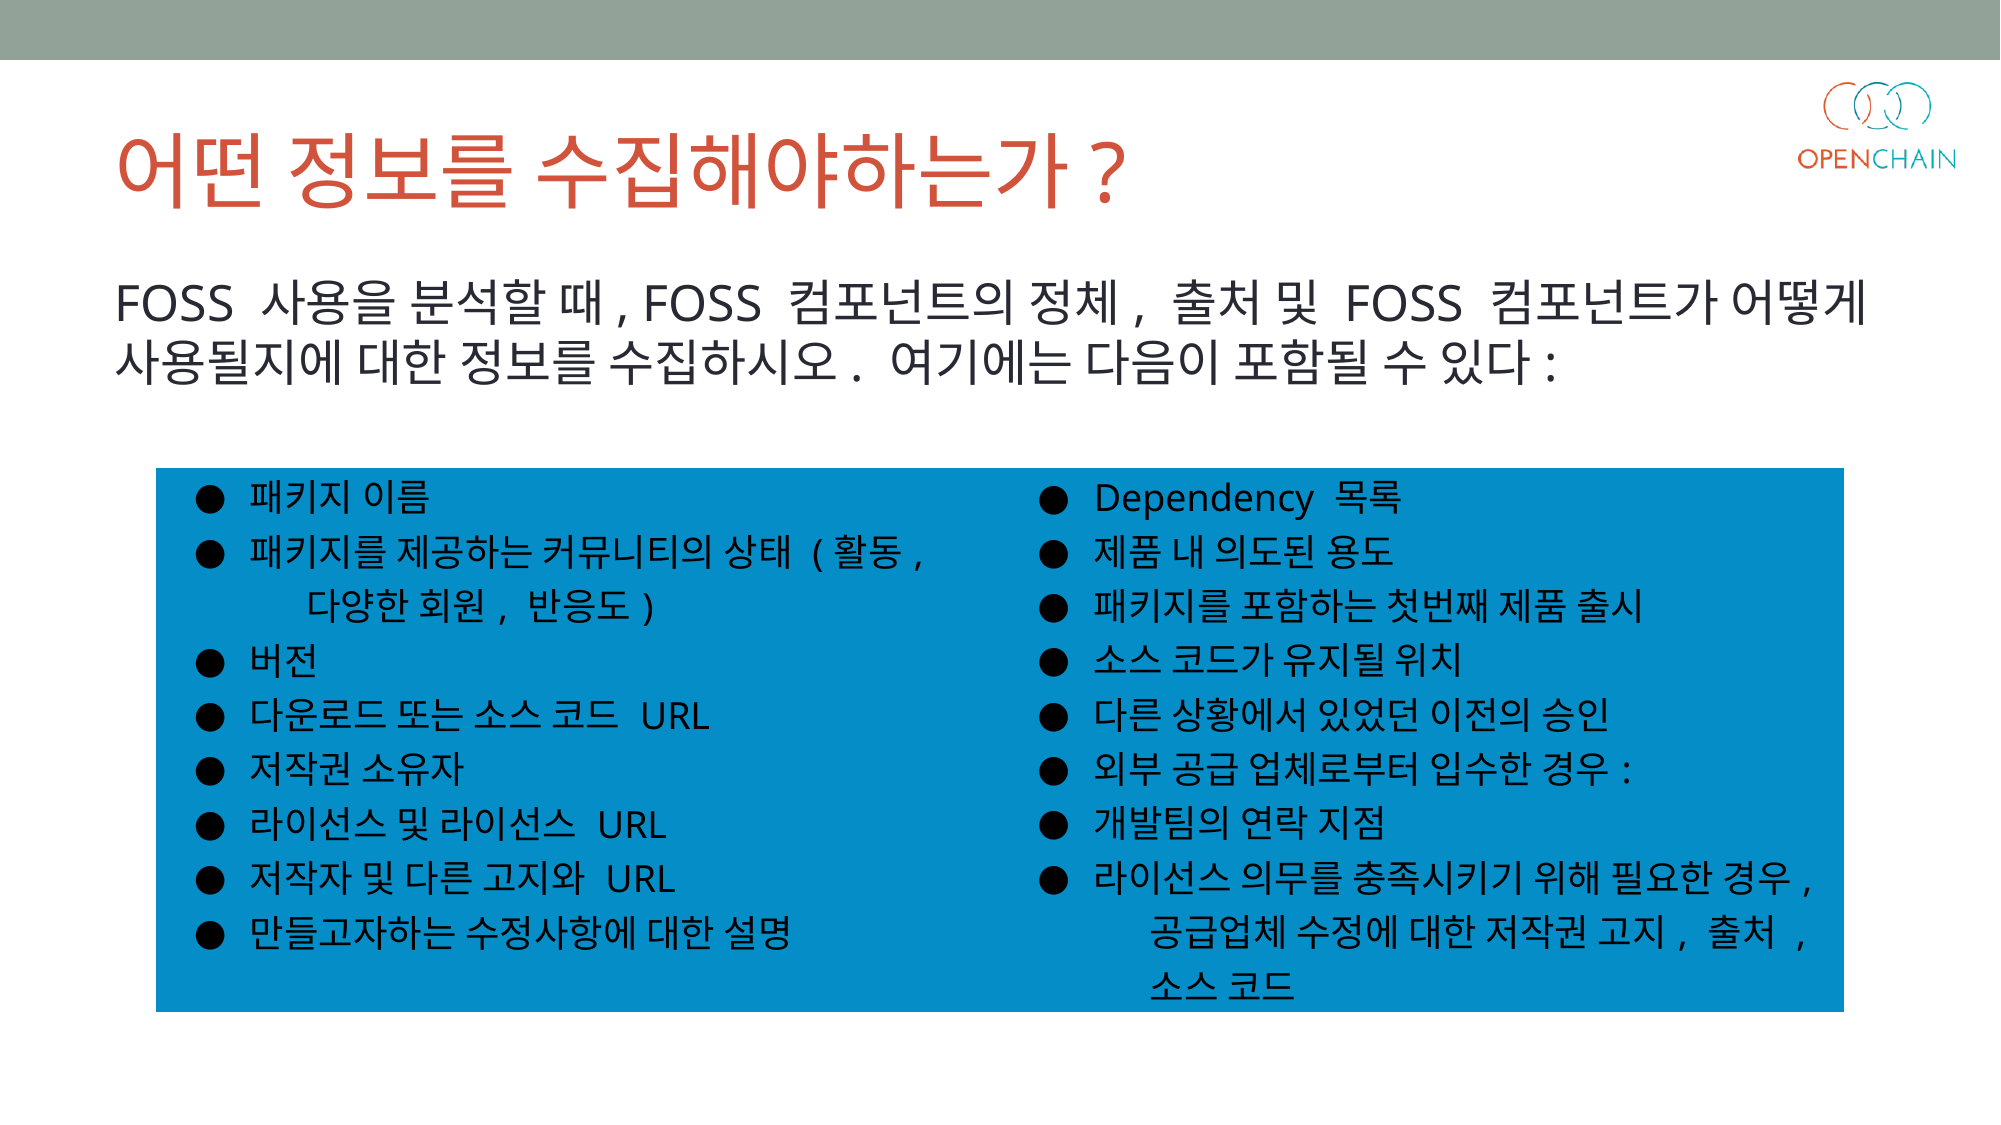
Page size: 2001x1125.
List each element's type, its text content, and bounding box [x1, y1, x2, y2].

table_header Dependency 목록 제품 내 의도된 용도 패키지를 포함하는 첫번째 제품 출시 소스 코드가 유지될 위치 다른 상황에서 있었던 이전의 승인 외부 공급 업체로부터 입수한 경우: 개발팀의 연락 지점 라이선스 의무를 충족시키기 위해 필요한 경우, 공급업체 수정에 대한 저작권 고지, 출처 , 소스 코드 [1000, 468, 1844, 1012]
title 어떤 정보를 수집해야하는가? [99, 87, 1900, 251]
table_header 패키지 이름 패키지를 제공하는 커뮤니티의 상태 (활동, 다양한 회원, 반응도) 버전 다운로드 또는 소스 코드 URL 저작권 소유자 라이선스 및 라이선스 URL 저작자 및 다른 고지와 URL 만들고자하는 수정사항에 대한 설명 [156, 468, 1000, 1012]
list FOSS 사용을 분석할 때, FOSS 컴포넌트의 정체, 출처 및 FOSS 컴포넌트가 어떻게 사용될지에 대한 정보를 수집하시오. 여기에는 다음이 포함될 수 있다: [99, 263, 1900, 1064]
